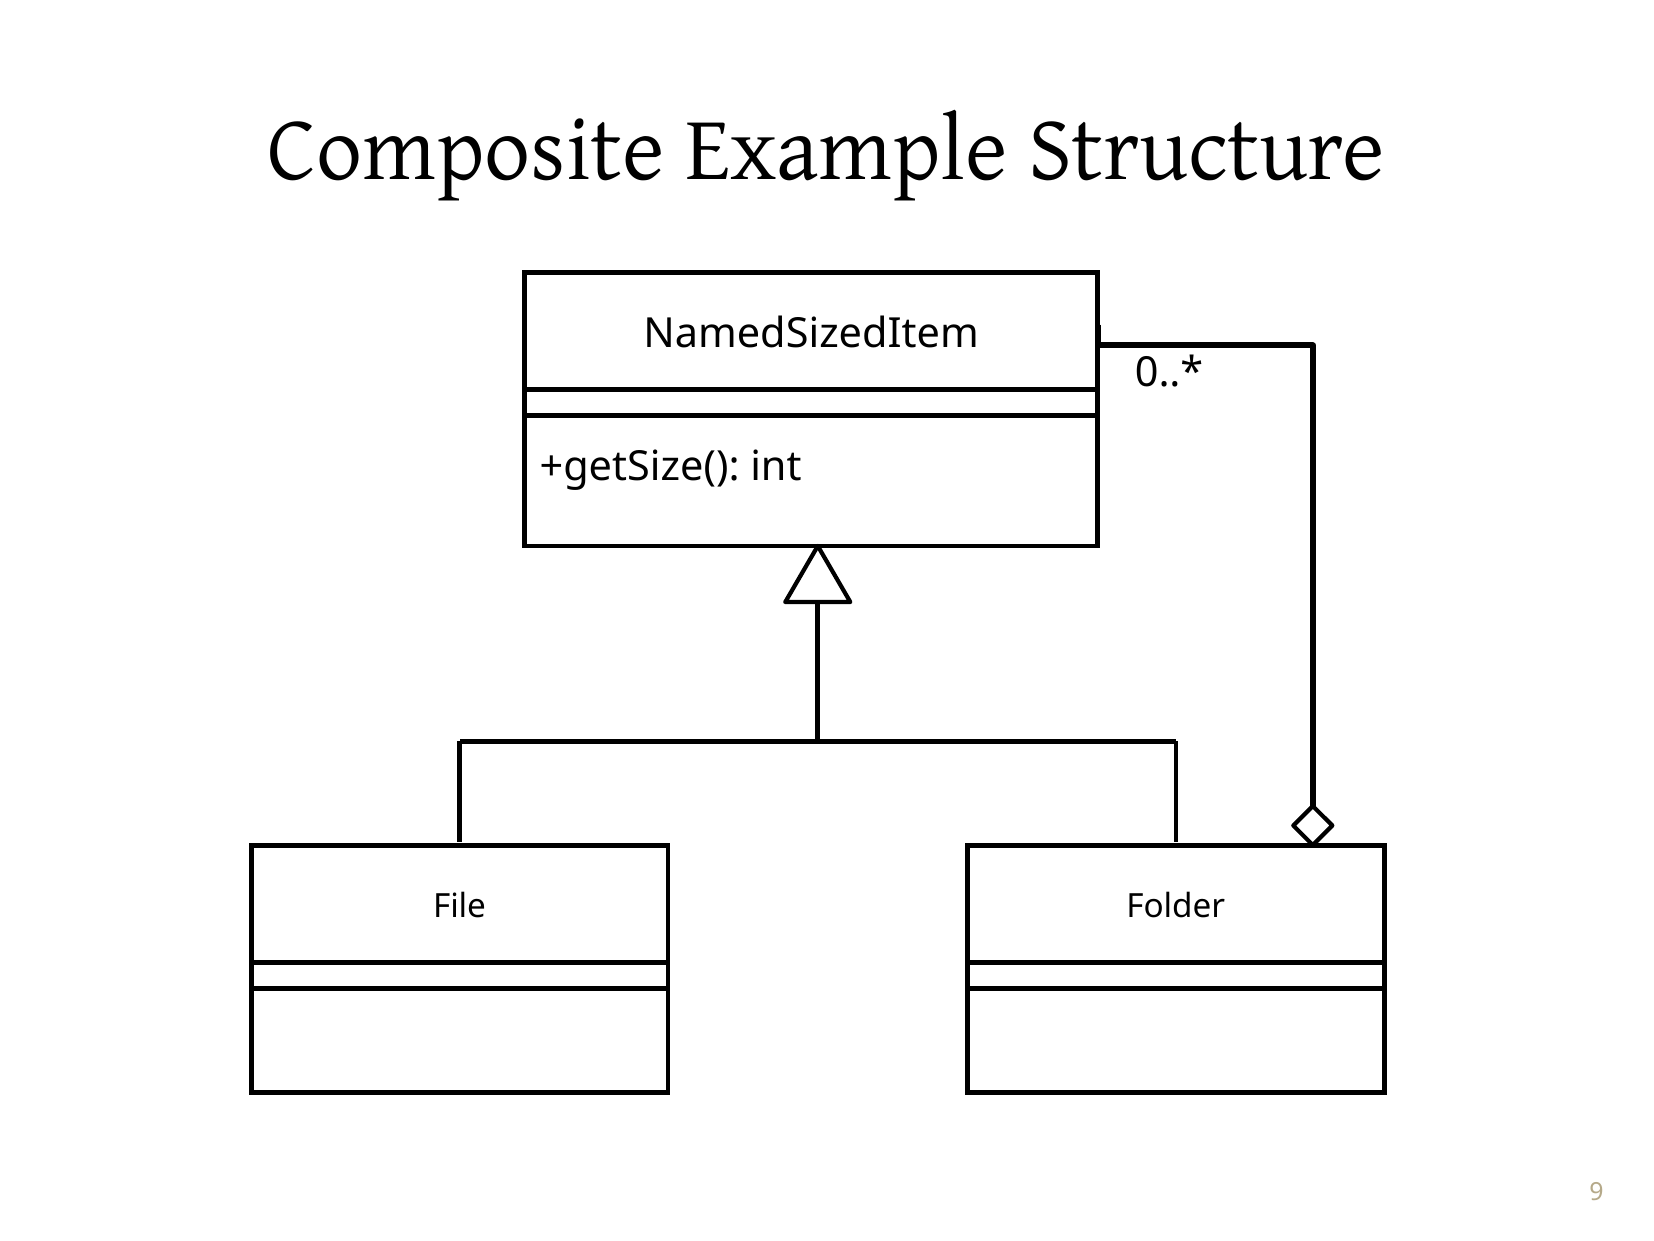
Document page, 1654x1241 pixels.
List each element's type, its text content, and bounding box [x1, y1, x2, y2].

text_box +getSize(): int [524, 389, 1098, 546]
text_box NamedSizedItem [524, 272, 1098, 389]
text_box [1293, 806, 1333, 846]
text_box [785, 546, 851, 603]
text_box 0..* [1120, 349, 1219, 403]
text_box File [251, 845, 669, 960]
text_box Folder [967, 845, 1385, 960]
text_box 0..* [1120, 337, 1219, 344]
text_box <number> [1555, 1131, 1638, 1218]
title Composite Example Structure [82, 49, 1571, 257]
